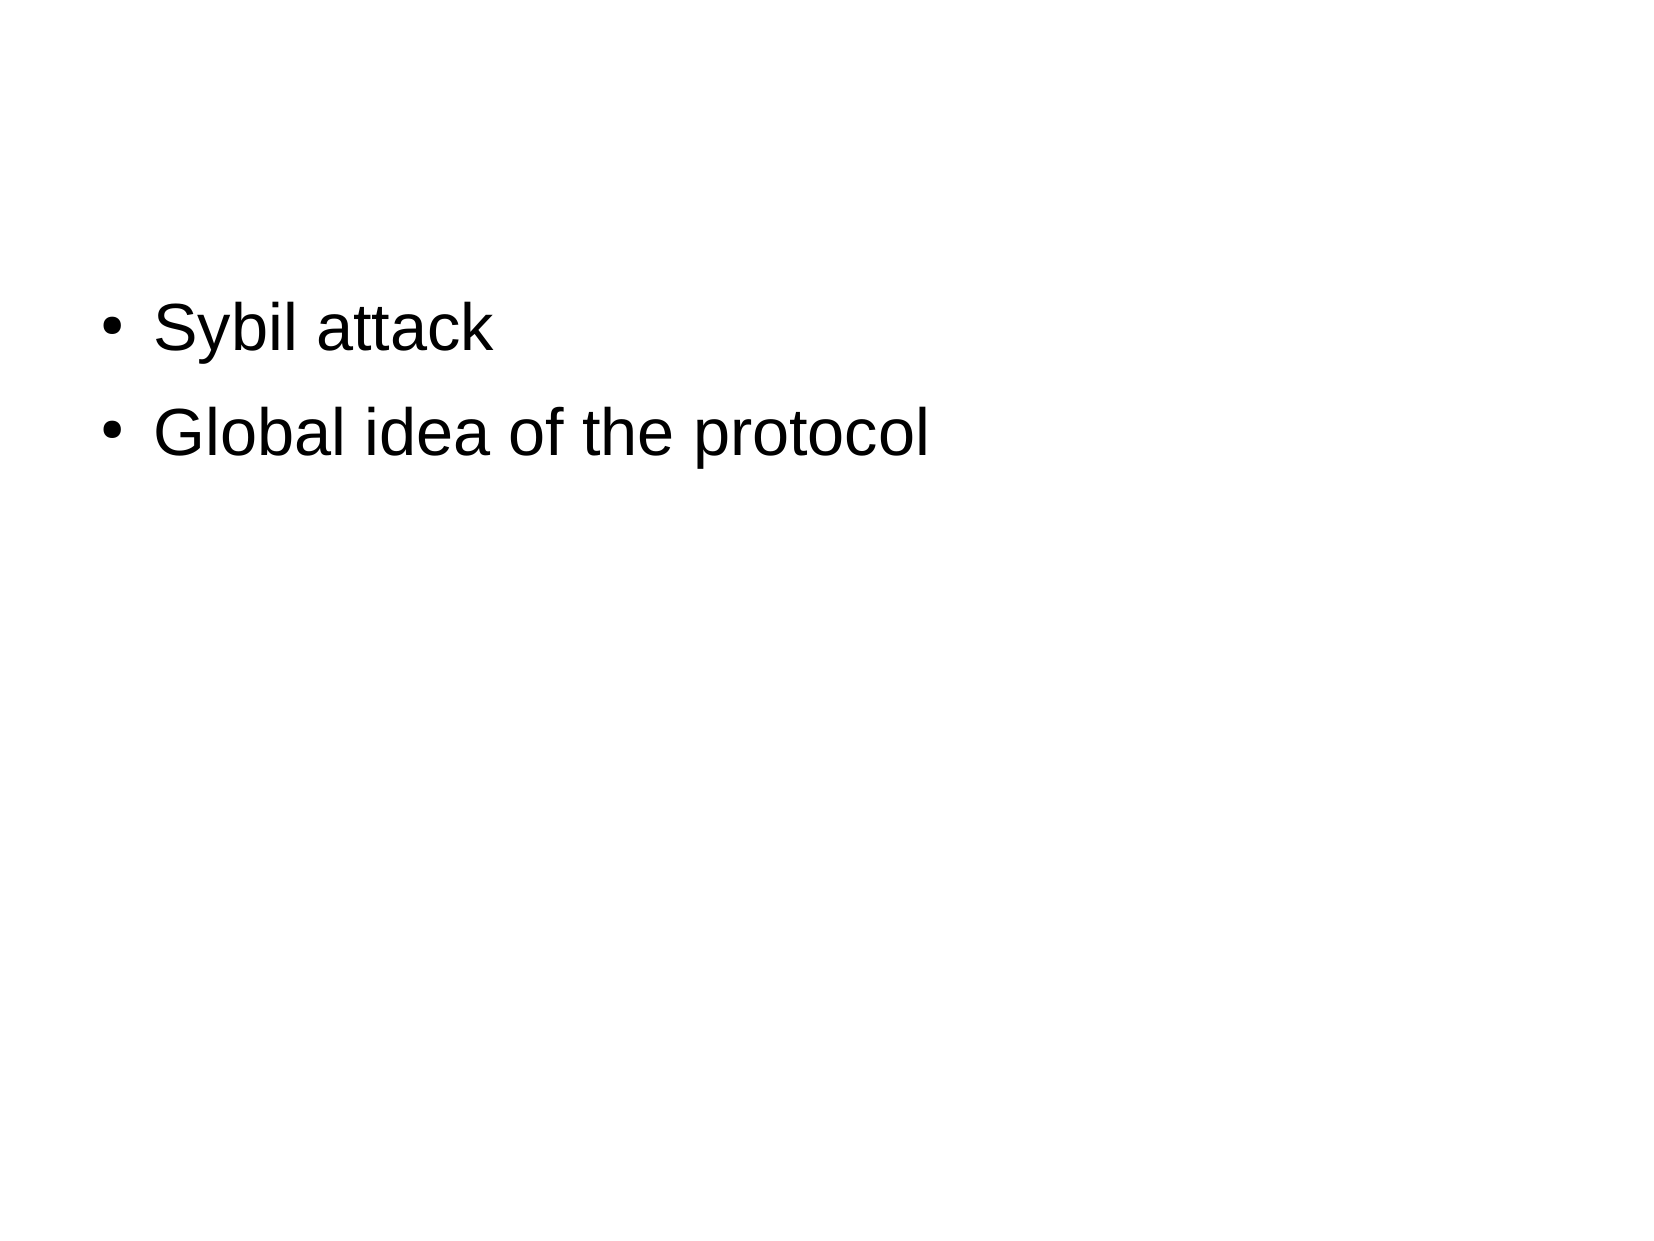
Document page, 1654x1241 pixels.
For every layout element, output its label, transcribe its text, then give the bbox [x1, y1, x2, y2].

list Sybil attack Global idea of the protocol [82, 290, 1571, 1010]
